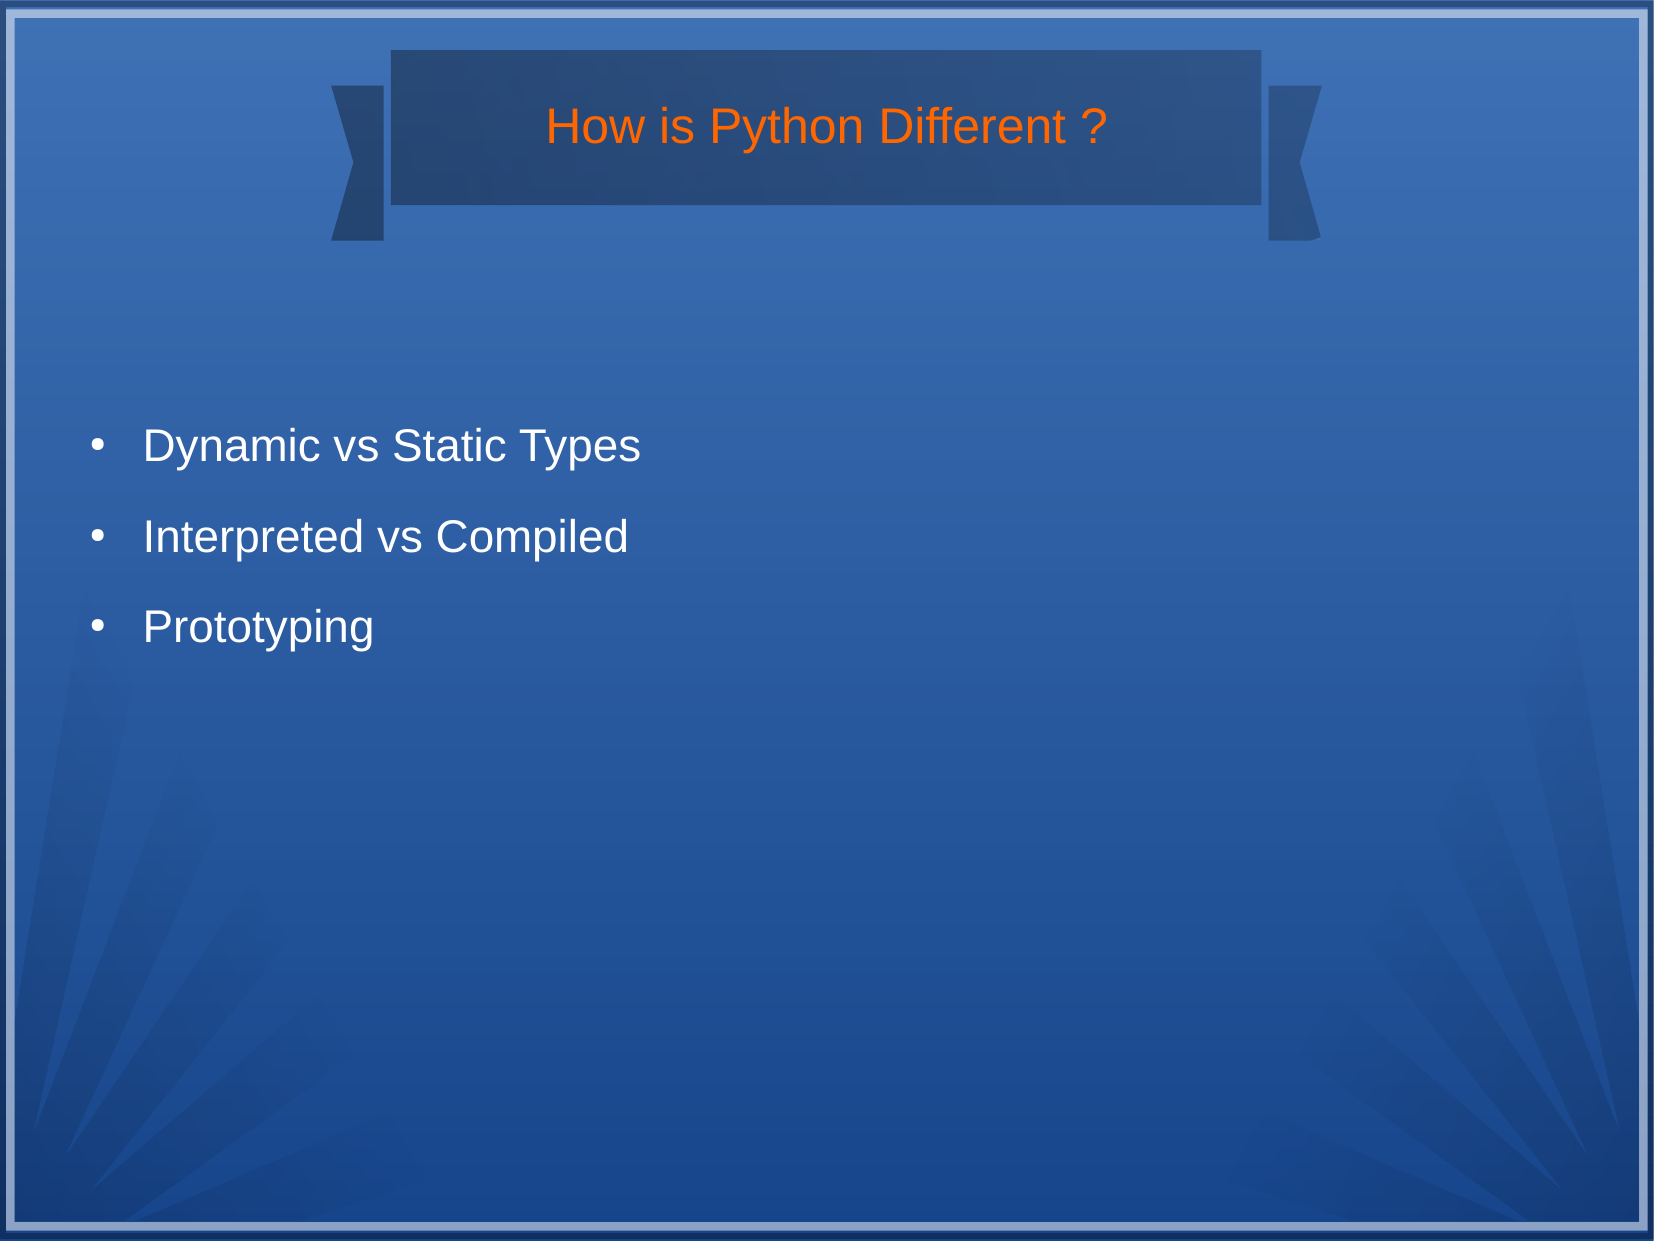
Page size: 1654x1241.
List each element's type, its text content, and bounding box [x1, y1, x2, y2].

title How is Python Different ? [389, 47, 1264, 205]
list Dynamic vs Static Types Interpreted vs Compiled Prototyping [71, 420, 1561, 1241]
